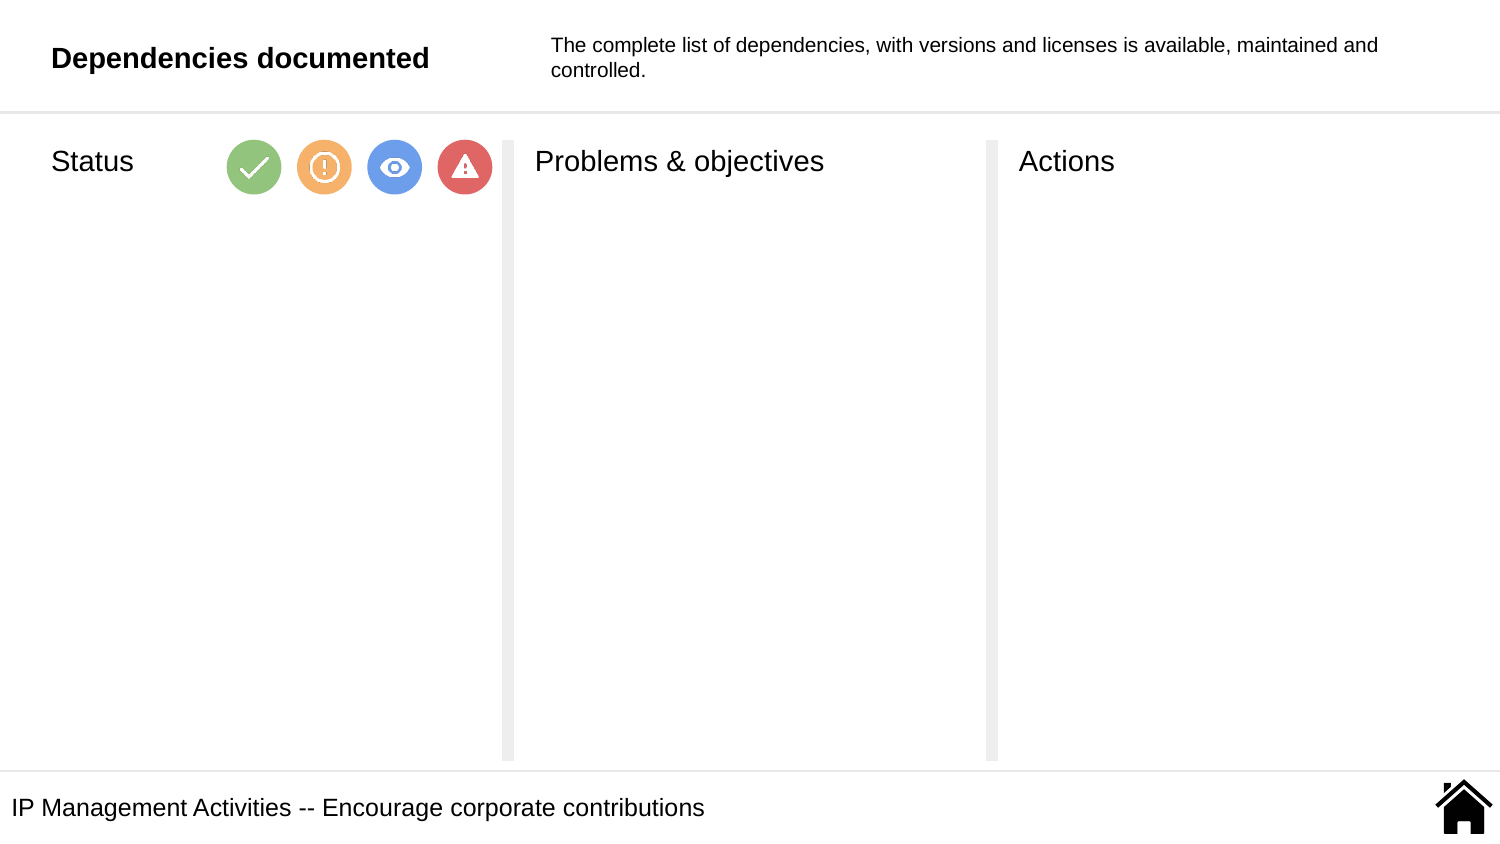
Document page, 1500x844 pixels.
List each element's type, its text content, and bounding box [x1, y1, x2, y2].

title Dependencies documented [39, 15, 524, 98]
picture [306, 148, 343, 186]
picture [378, 152, 411, 184]
text_box [236, 139, 272, 146]
list The complete list of dependencies, with versions and licenses is available, maintained and controlled. [539, 15, 1461, 98]
text_box [226, 149, 233, 185]
picture [449, 149, 481, 182]
text_box [296, 139, 352, 195]
picture [233, 146, 275, 188]
list Problems & objectives [523, 131, 977, 769]
text_box [367, 139, 423, 195]
text_box [236, 188, 272, 195]
text_box [275, 149, 282, 185]
list Status [39, 131, 493, 769]
list Actions [1007, 131, 1461, 770]
picture [1435, 779, 1493, 834]
text_box [437, 139, 493, 195]
list IP Management Activities -- Encourage corporate contributions [0, 769, 1430, 844]
